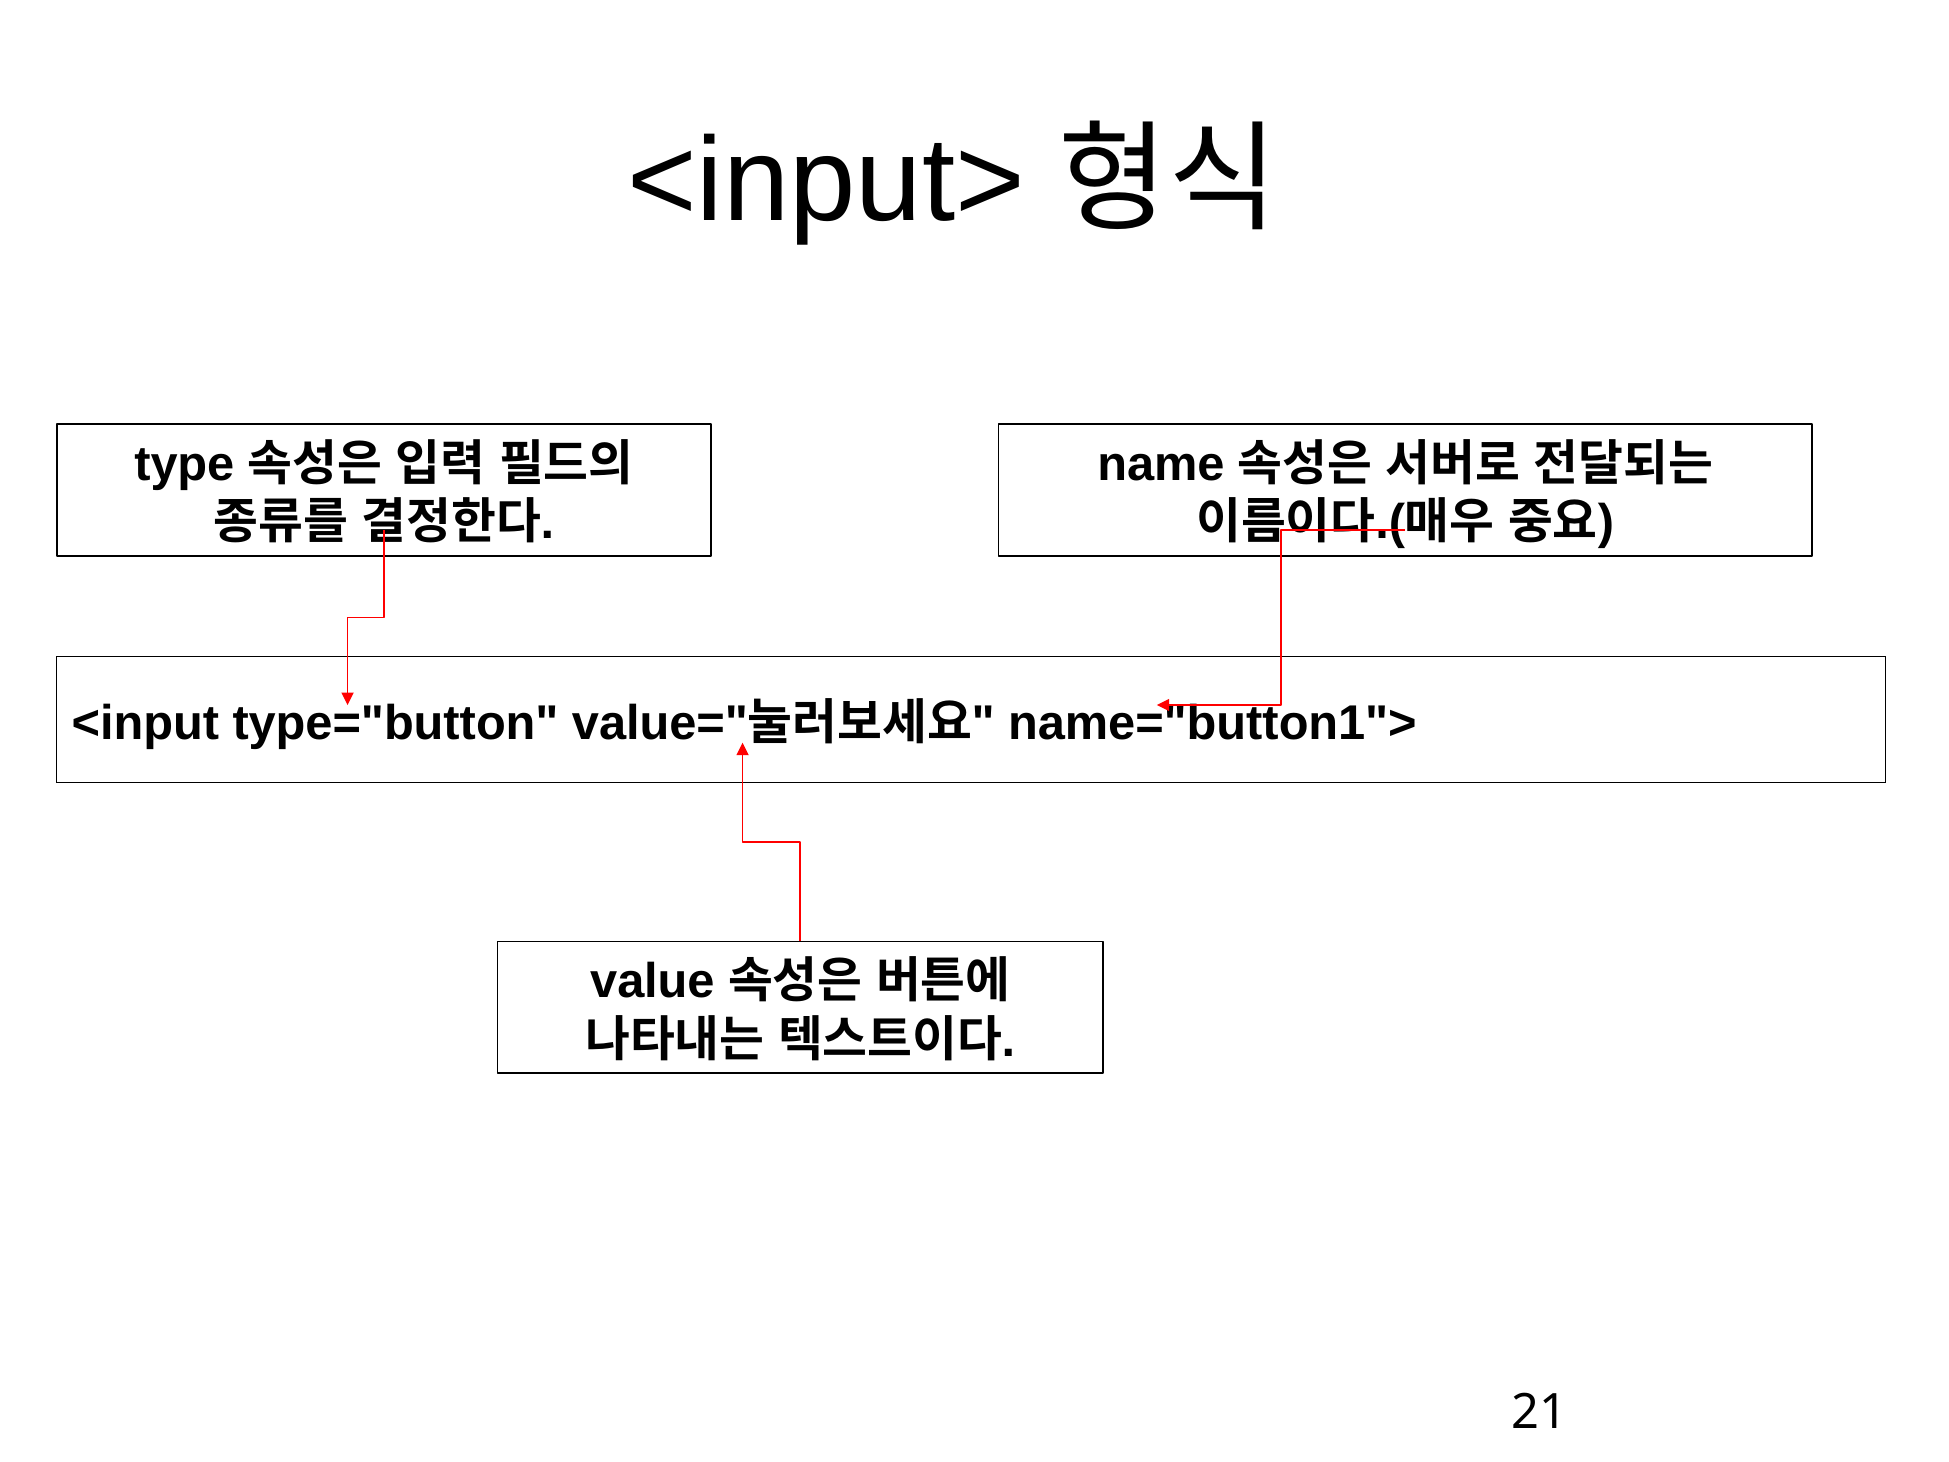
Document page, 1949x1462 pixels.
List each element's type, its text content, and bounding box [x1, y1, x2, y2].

text_box name 속성은 서버로 전달되는 이름이다.(매우 중요) [998, 424, 1812, 557]
slide_number <숫자> [1496, 1372, 1899, 1462]
title <input> 형식 [156, 92, 1749, 255]
text_box value 속성은 버튼에 나타내는 텍스트이다. [497, 941, 1103, 1074]
list <input type="button" value="눌러보세요" name="button1"> [56, 656, 1886, 783]
text_box type 속성은 입력 필드의 종류를 결정한다. [56, 424, 712, 557]
